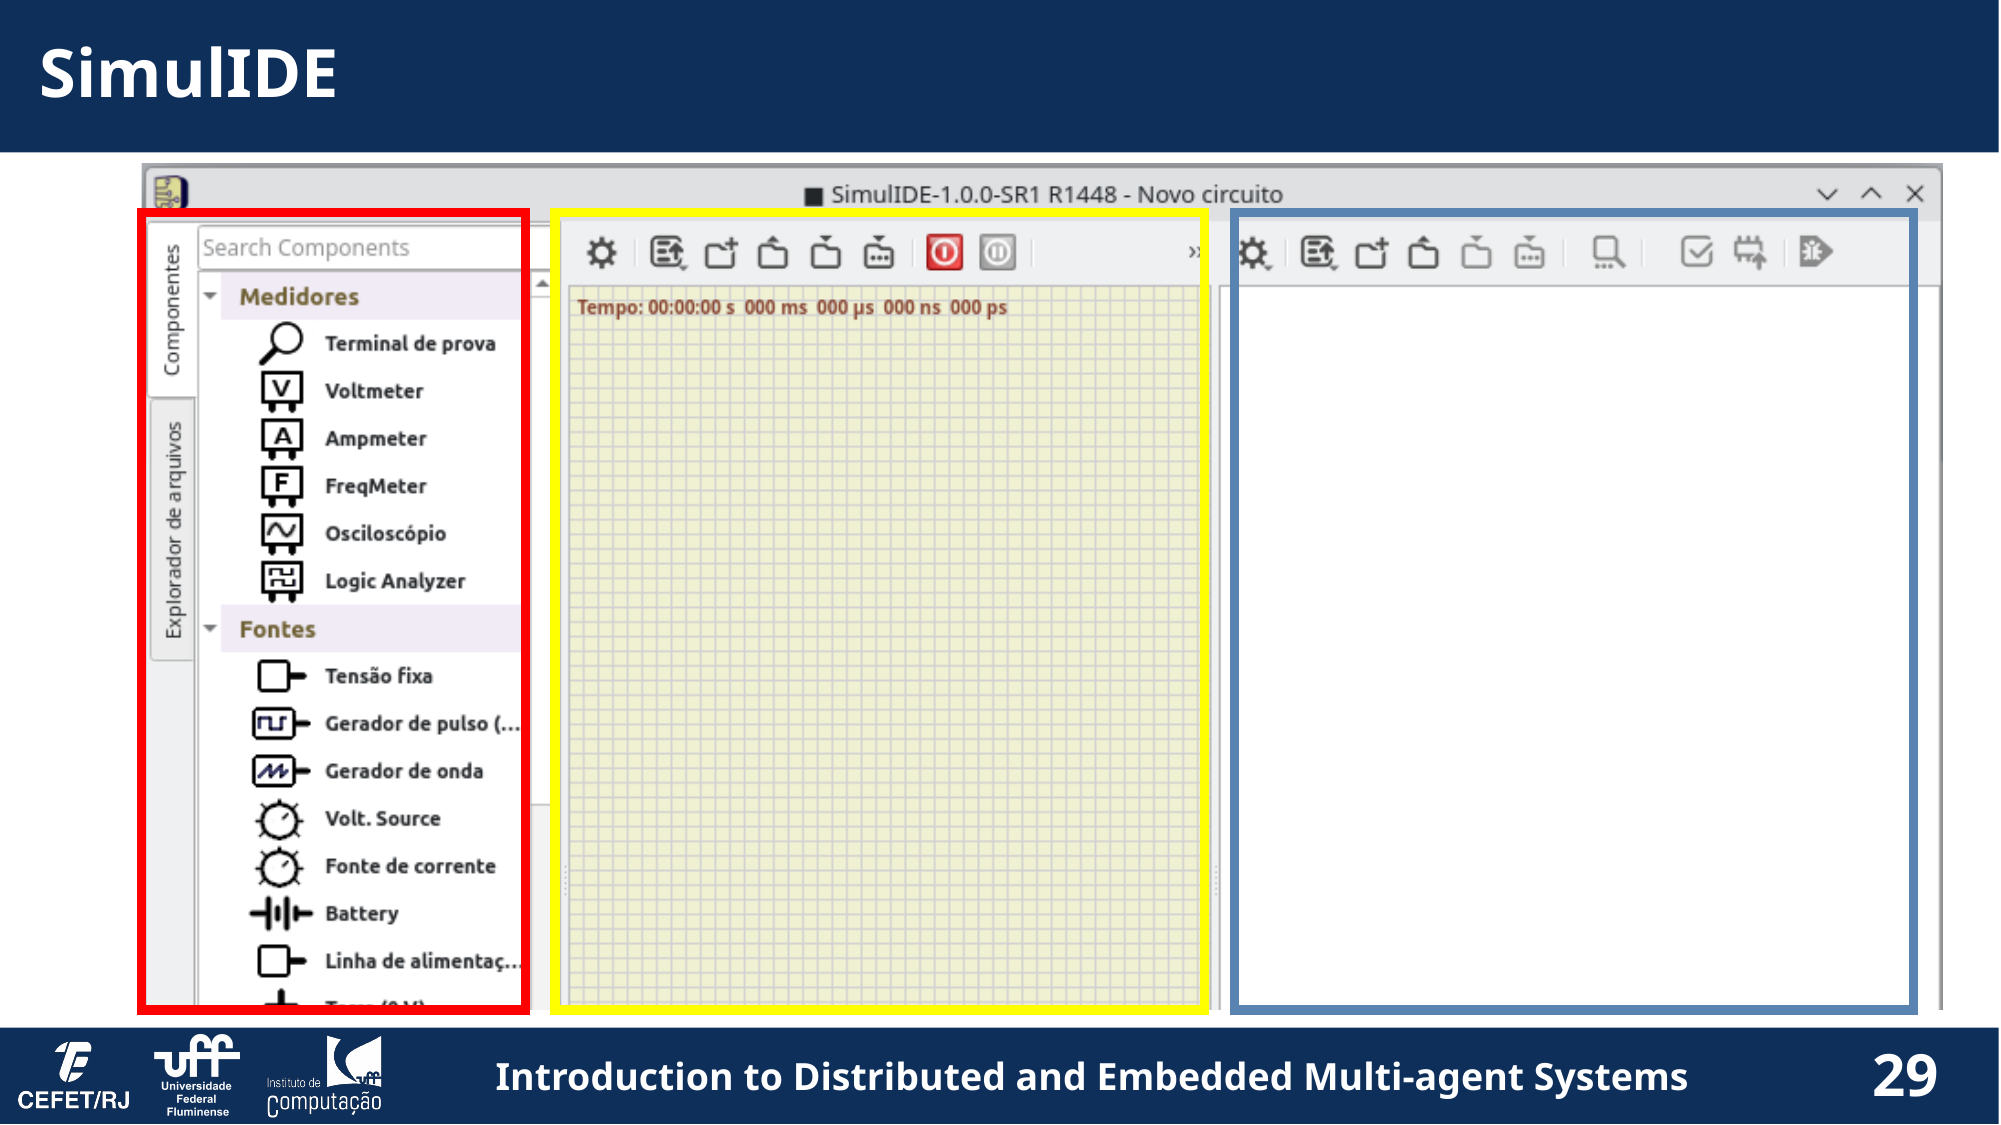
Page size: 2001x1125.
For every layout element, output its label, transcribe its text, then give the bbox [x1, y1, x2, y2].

picture [560, 217, 1200, 1005]
picture [146, 217, 521, 1005]
picture [153, 1033, 241, 1121]
picture [1239, 217, 1909, 1005]
text_box SimulIDE [25, 23, 1998, 116]
picture [265, 1033, 383, 1118]
picture [141, 163, 1943, 1010]
picture [18, 1021, 129, 1125]
